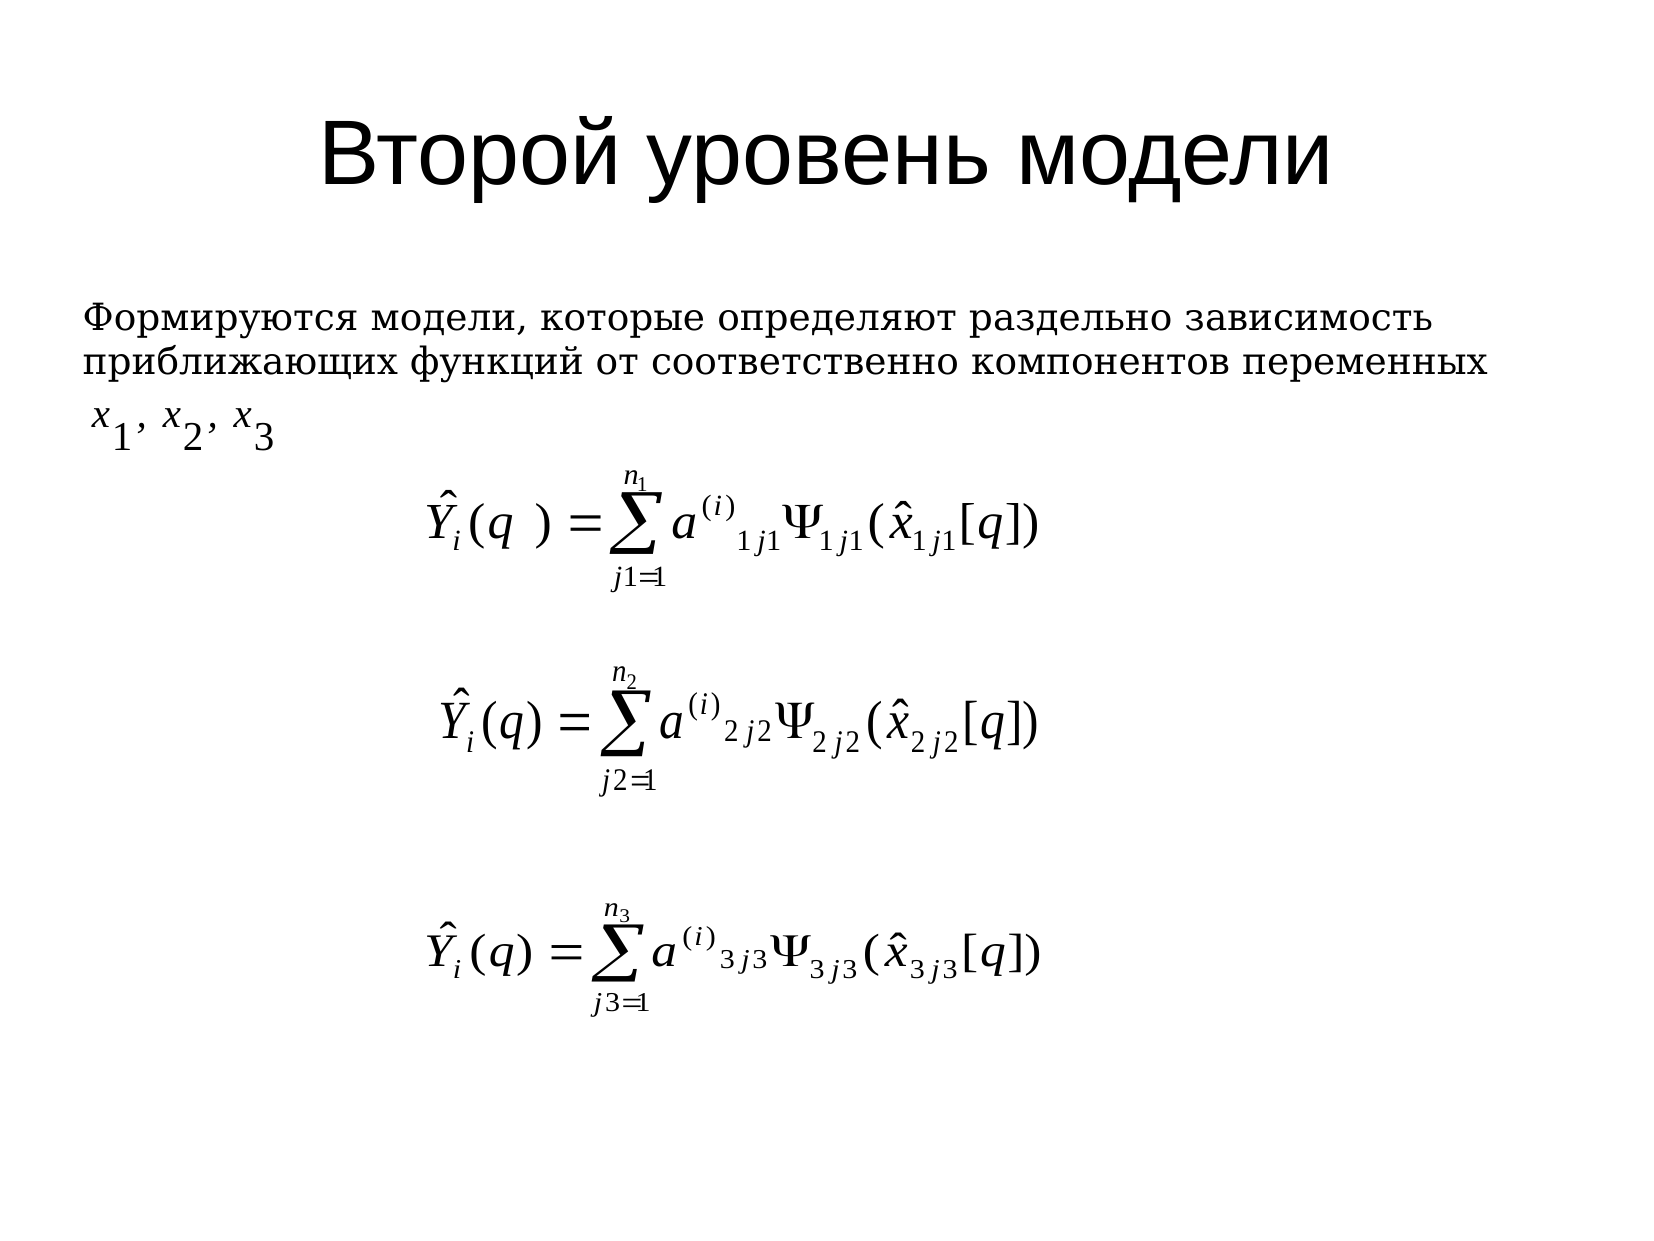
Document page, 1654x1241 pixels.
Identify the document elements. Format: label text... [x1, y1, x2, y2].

picture [420, 450, 1051, 602]
picture [420, 885, 1051, 1025]
chart [82, 390, 284, 460]
list Формируются модели, которые определяют раздельно зависимость приближающих функций от соответственно компонентов переменных [82, 296, 1571, 1016]
title Второй уровень модели [82, 49, 1571, 257]
picture [435, 645, 1051, 807]
